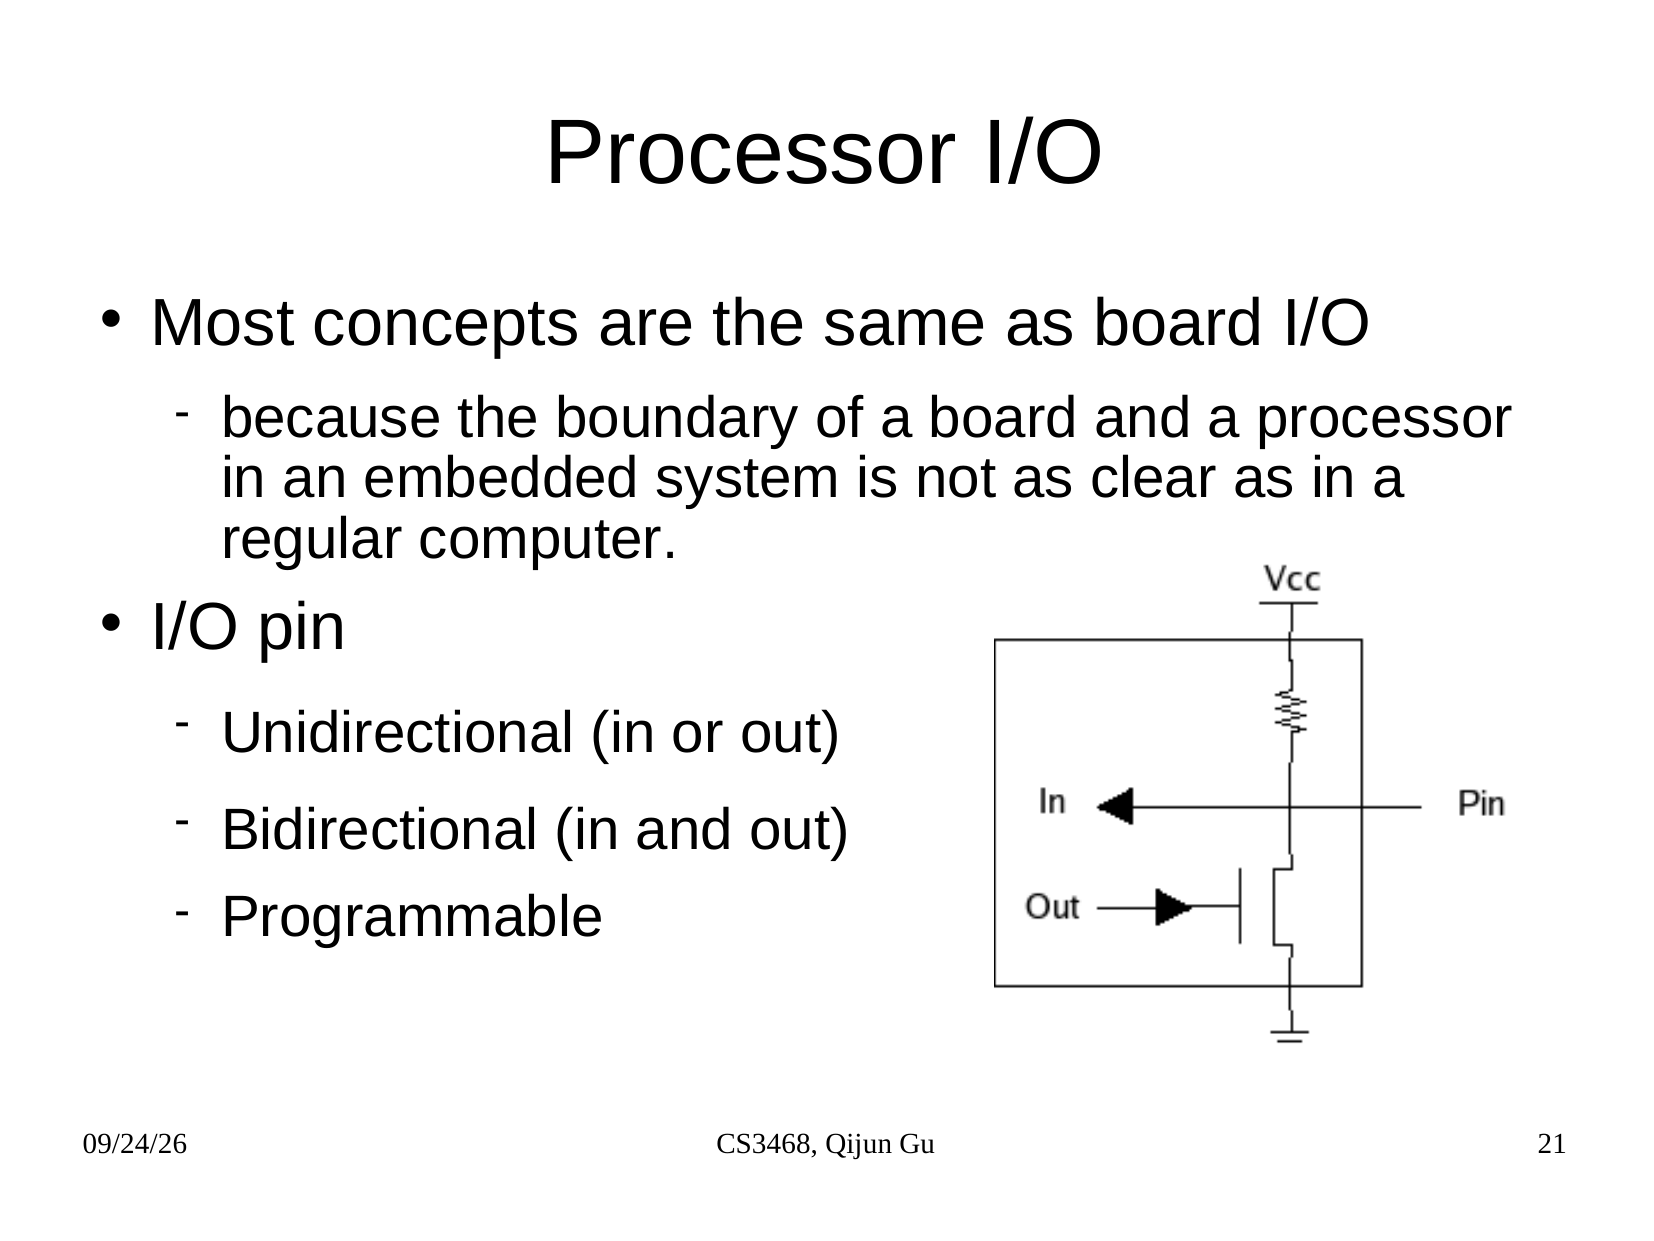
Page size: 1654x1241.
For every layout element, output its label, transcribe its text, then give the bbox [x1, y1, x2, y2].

picture [994, 559, 1510, 1051]
list Most concepts are the same as board I/O because the boundary of a board and a processor in an embedded system is not as clear as in a regular computer. I/O pin Unidirectional (in or out)‏ Bidirectional (in and out)‏ Programmable [82, 290, 1568, 1091]
title Processor I/O [82, 56, 1568, 247]
